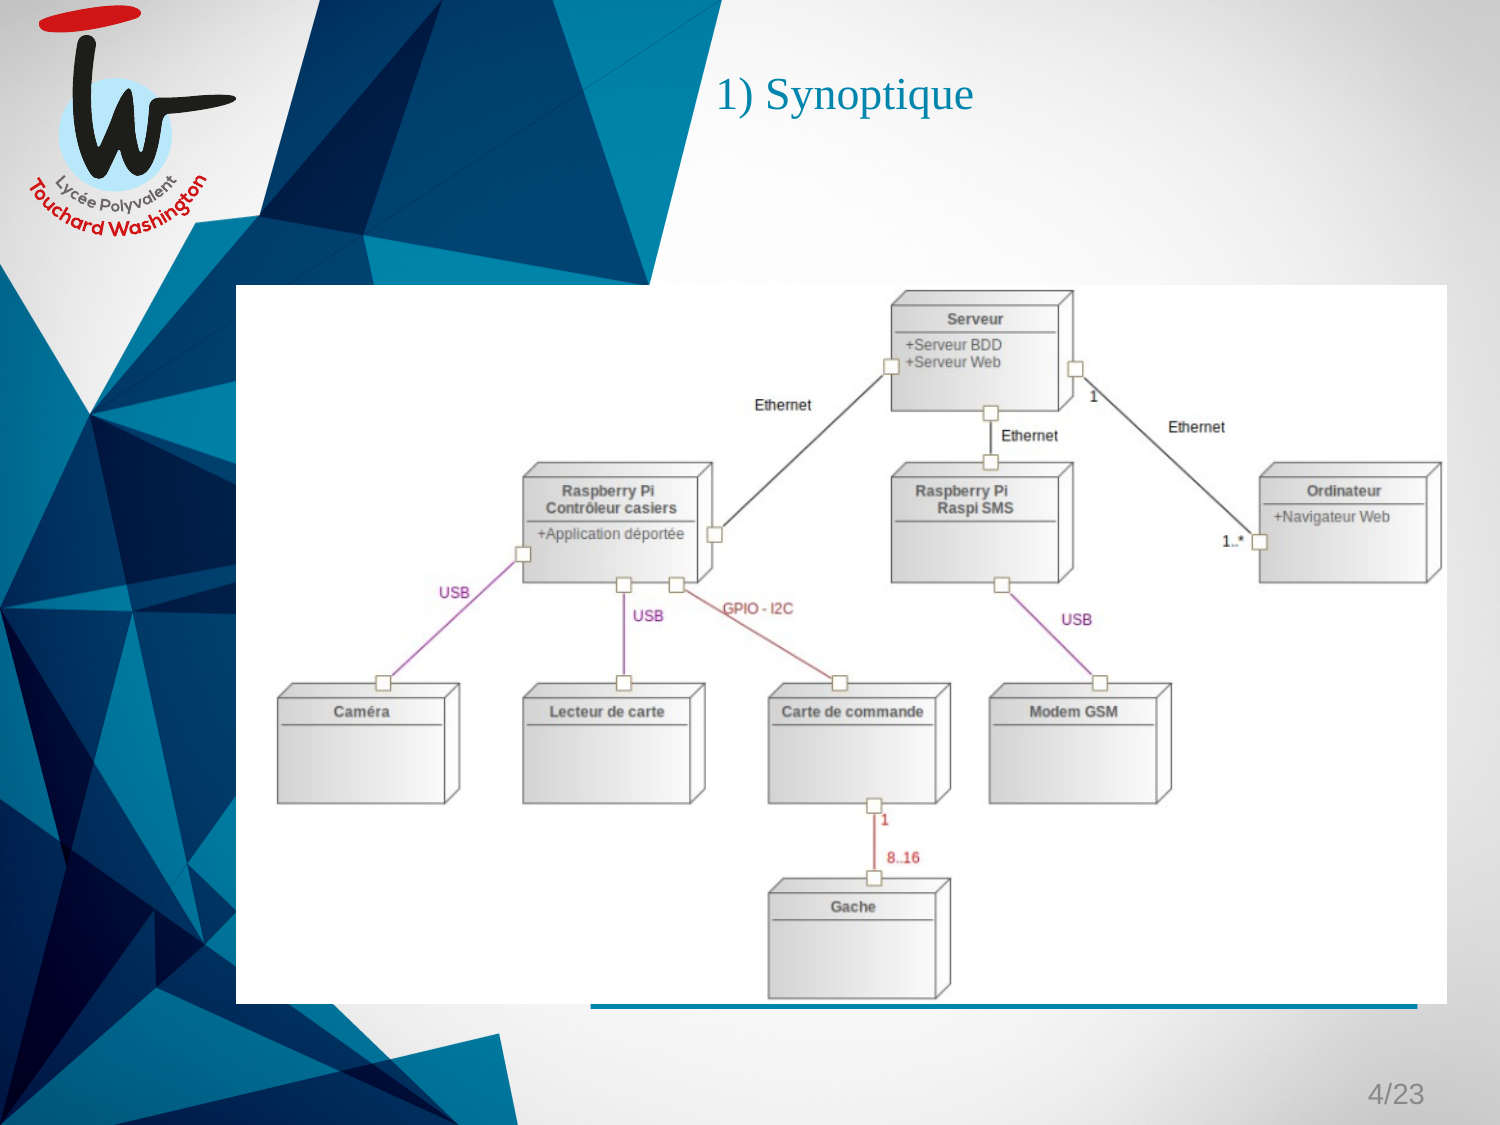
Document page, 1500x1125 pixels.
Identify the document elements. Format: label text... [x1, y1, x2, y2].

title 1) Synoptique [177, 0, 975, 188]
picture [0, 0, 1500, 1125]
